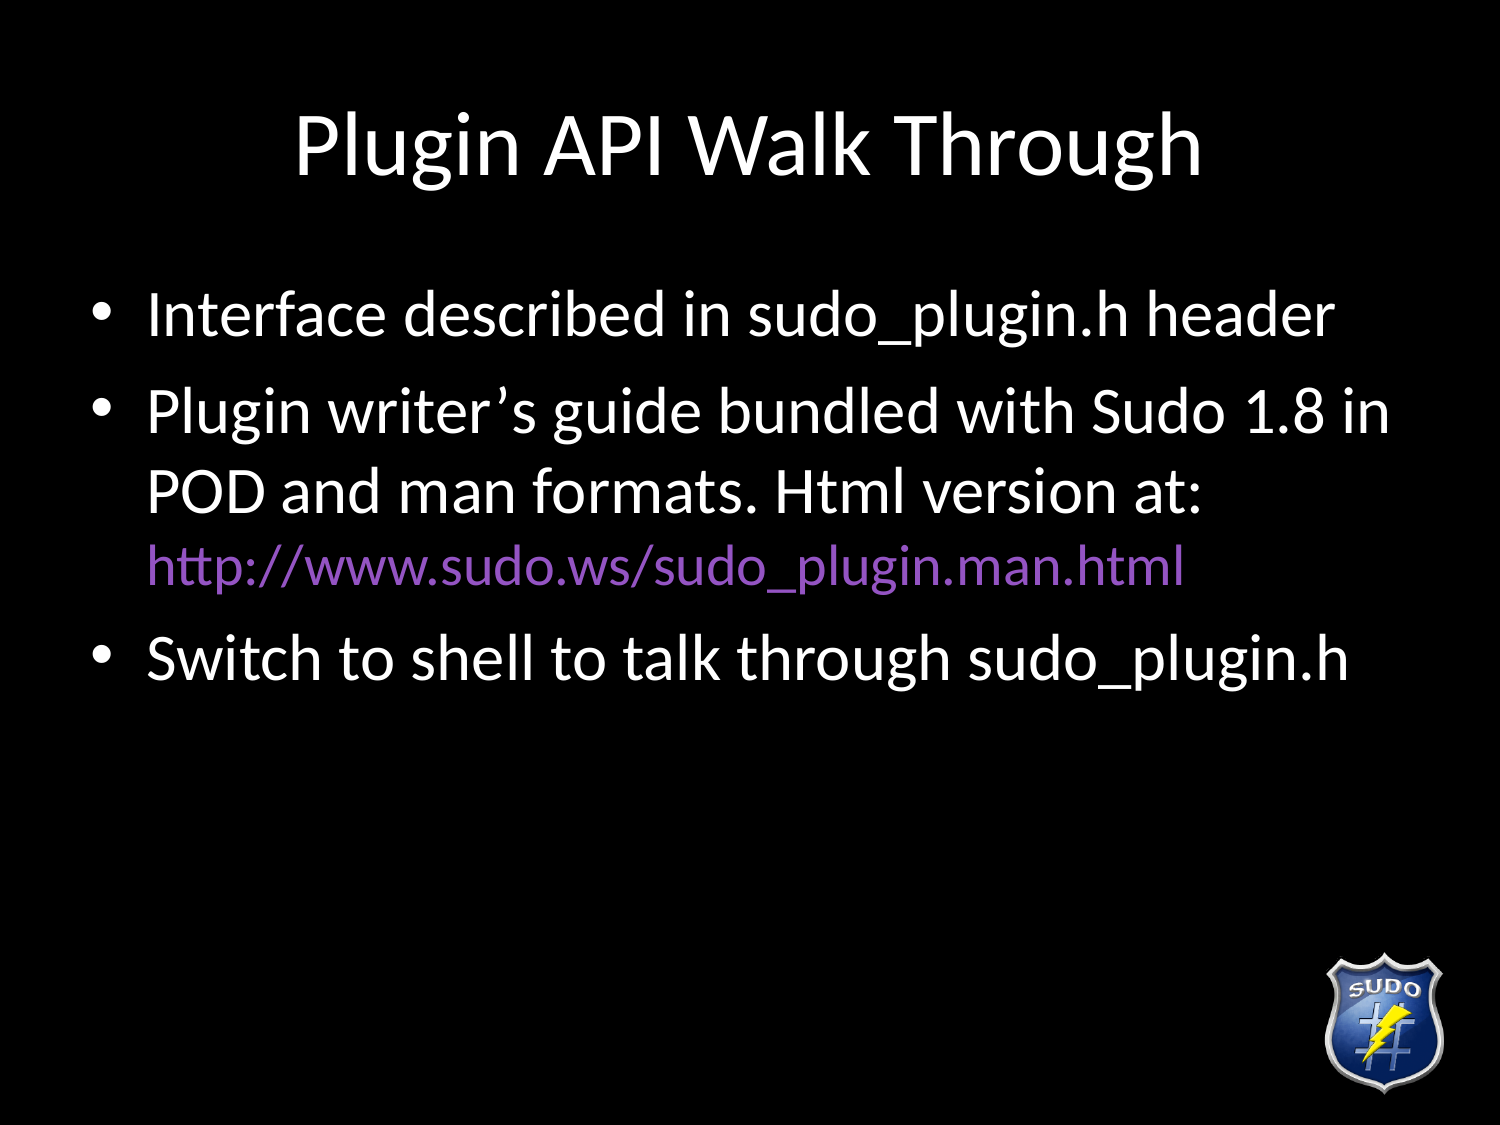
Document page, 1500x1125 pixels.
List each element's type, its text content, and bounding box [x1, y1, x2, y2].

picture [1315, 949, 1453, 1103]
list Interface described in sudo_plugin.h header Plugin writer’s guide bundled with Sudo 1.8 in POD and man formats. Html version at: http://www.sudo.ws/sudo_plugin.man.html Switch to shell to talk through sudo_plugin.h [75, 262, 1426, 1005]
title Plugin API Walk Through [75, 45, 1426, 233]
